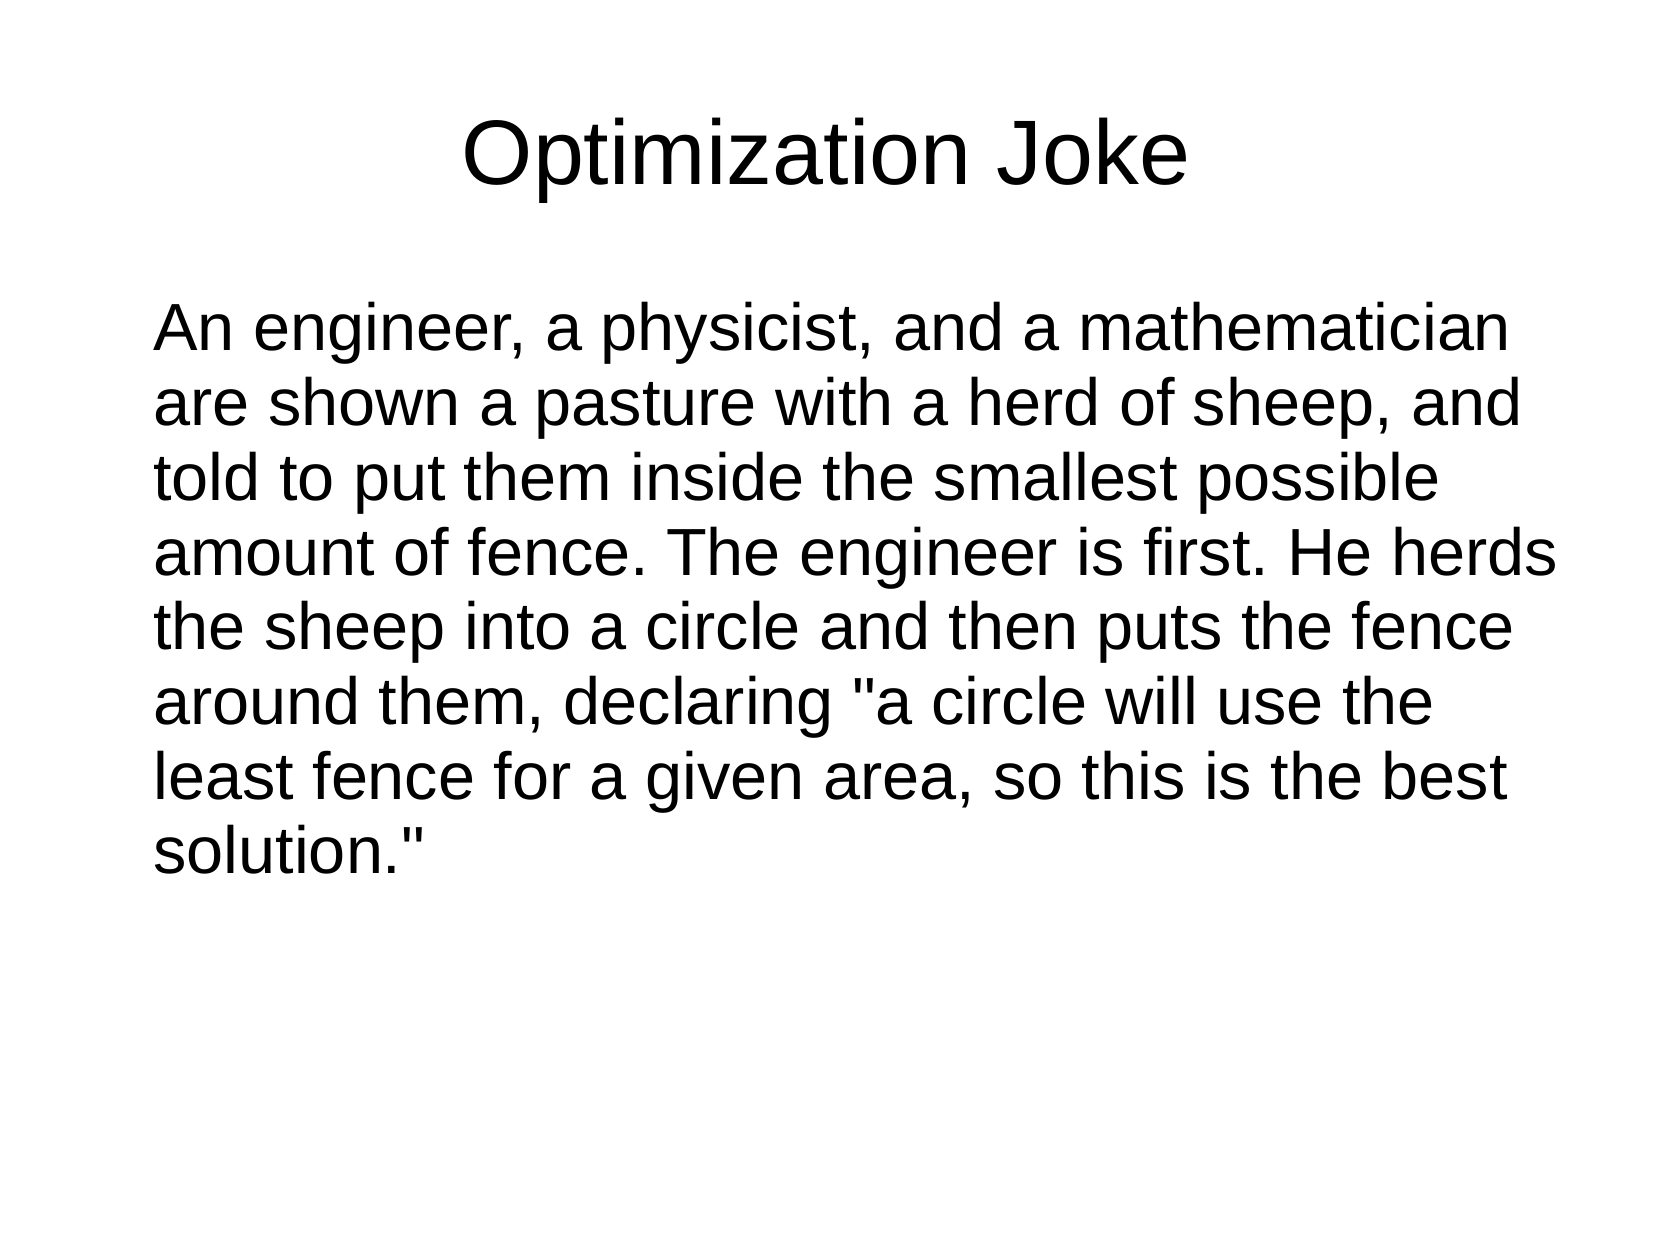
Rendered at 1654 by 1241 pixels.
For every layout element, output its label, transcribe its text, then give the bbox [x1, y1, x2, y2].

title Optimization Joke [82, 49, 1571, 257]
list An engineer, a physicist, and a mathematician are shown a pasture with a herd of sheep, and told to put them inside the smallest possible amount of fence. The engineer is first. He herds the sheep into a circle and then puts the fence around them, declaring "a circle will use the least fence for a given area, so this is the best solution." [82, 290, 1571, 1109]
